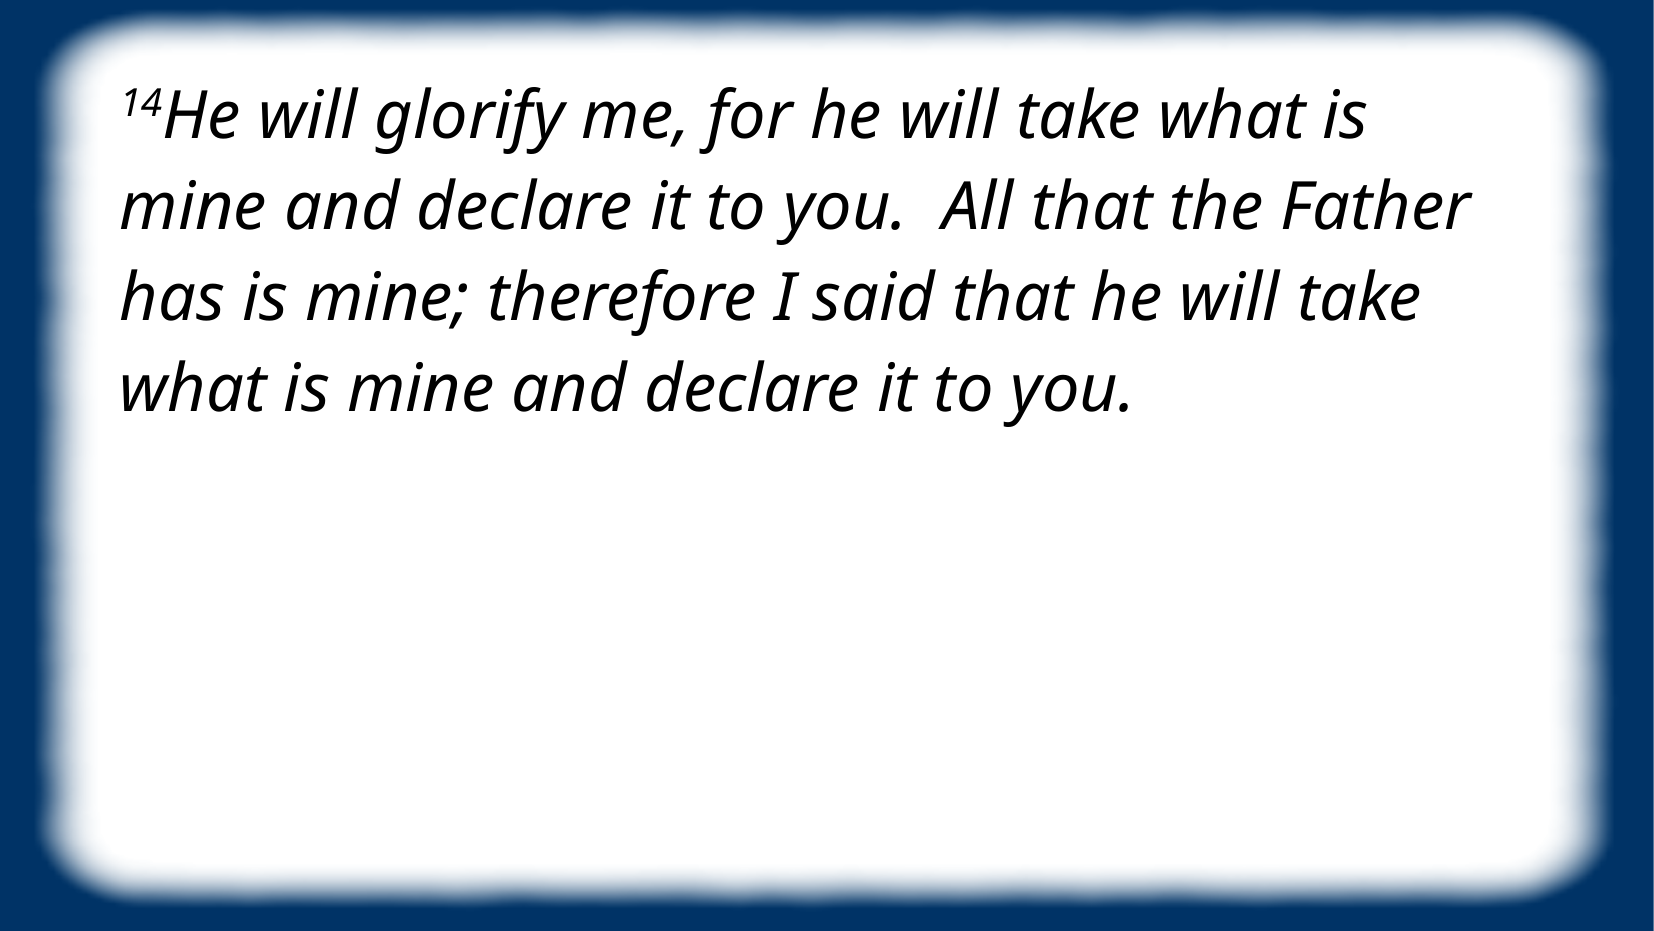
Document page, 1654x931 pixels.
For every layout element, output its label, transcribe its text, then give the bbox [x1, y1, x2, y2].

picture [0, 0, 1654, 931]
text_box 14He will glorify me, for he will take what is mine and declare it to you. All that the Father has is mine; therefore I said that he will take what is mine and declare it to you. [105, 60, 1531, 430]
